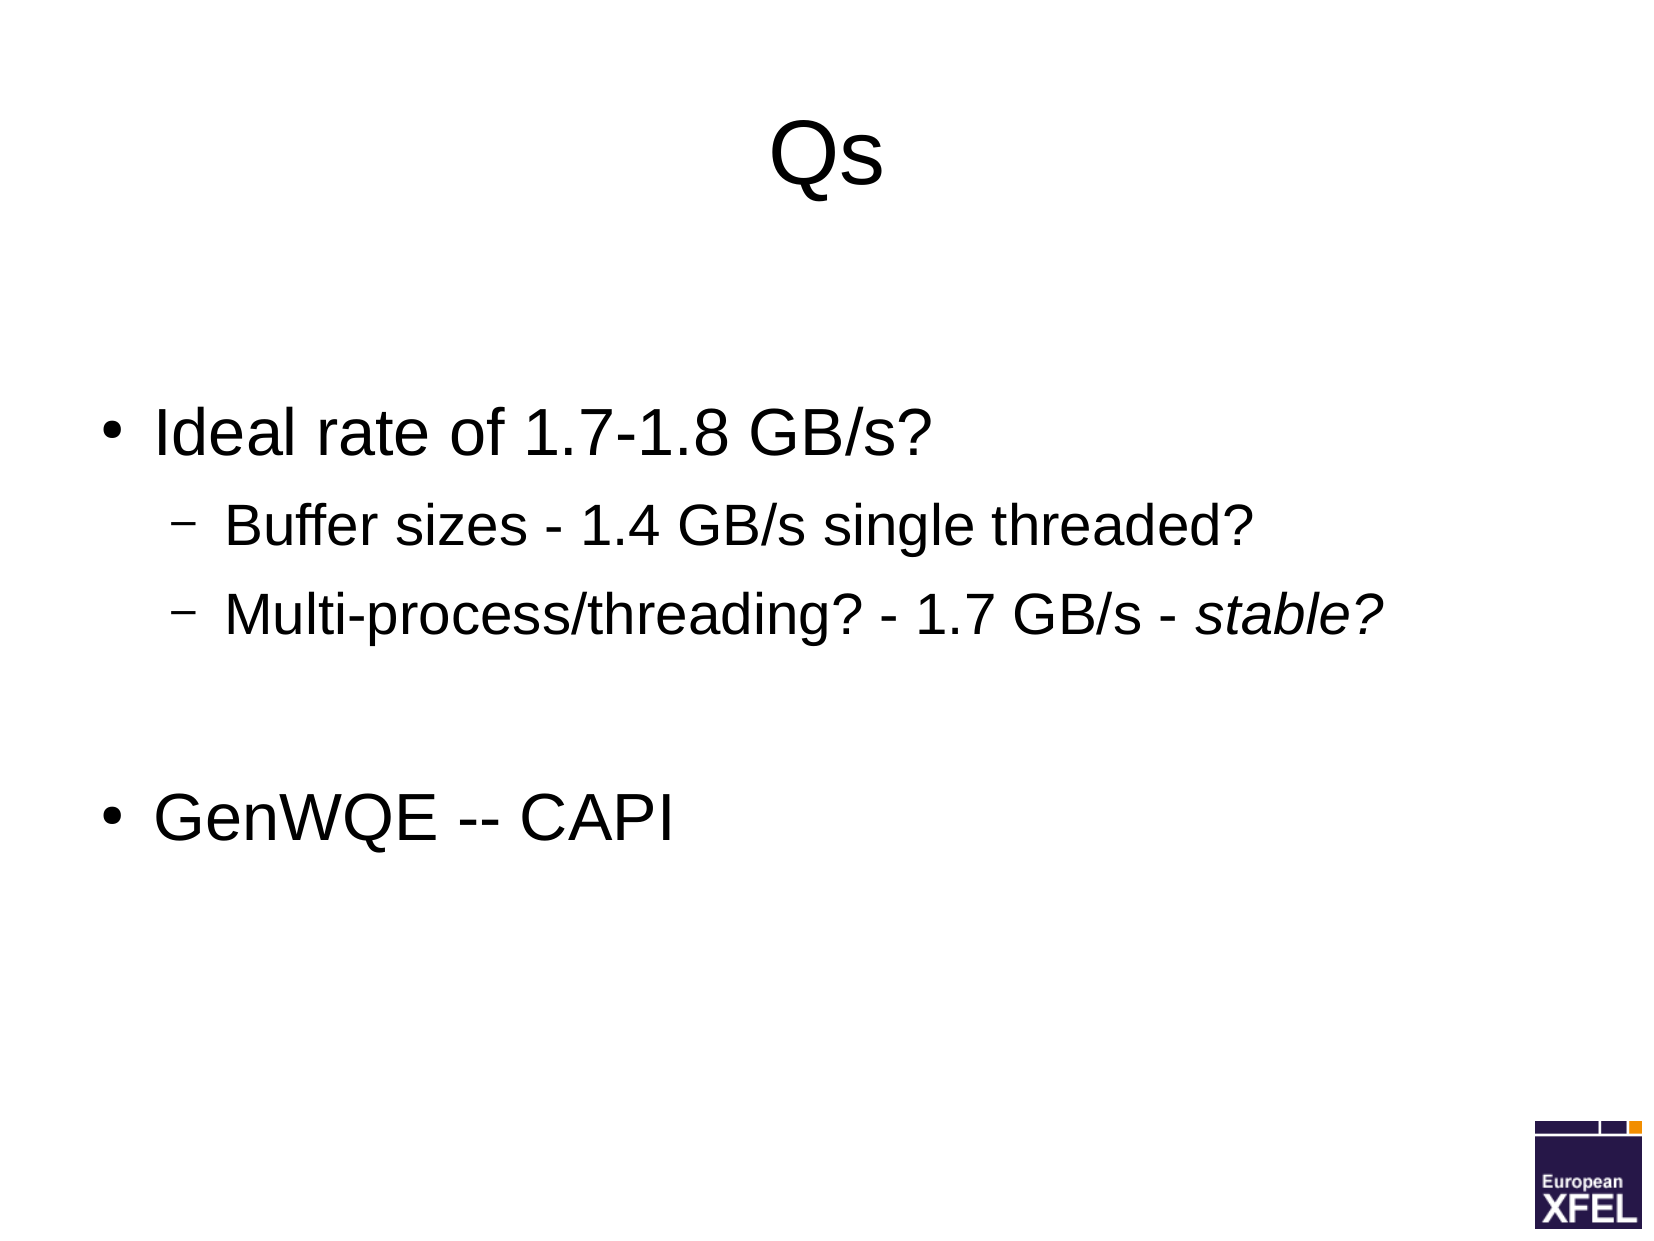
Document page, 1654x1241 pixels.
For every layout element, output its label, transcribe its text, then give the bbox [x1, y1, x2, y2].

title Qs [82, 49, 1571, 257]
picture [1535, 1121, 1642, 1229]
list Ideal rate of 1.7-1.8 GB/s? Buffer sizes - 1.4 GB/s single threaded? Multi-process/threading? - 1.7 GB/s - stable? GenWQE -- CAPI [82, 290, 1571, 1010]
